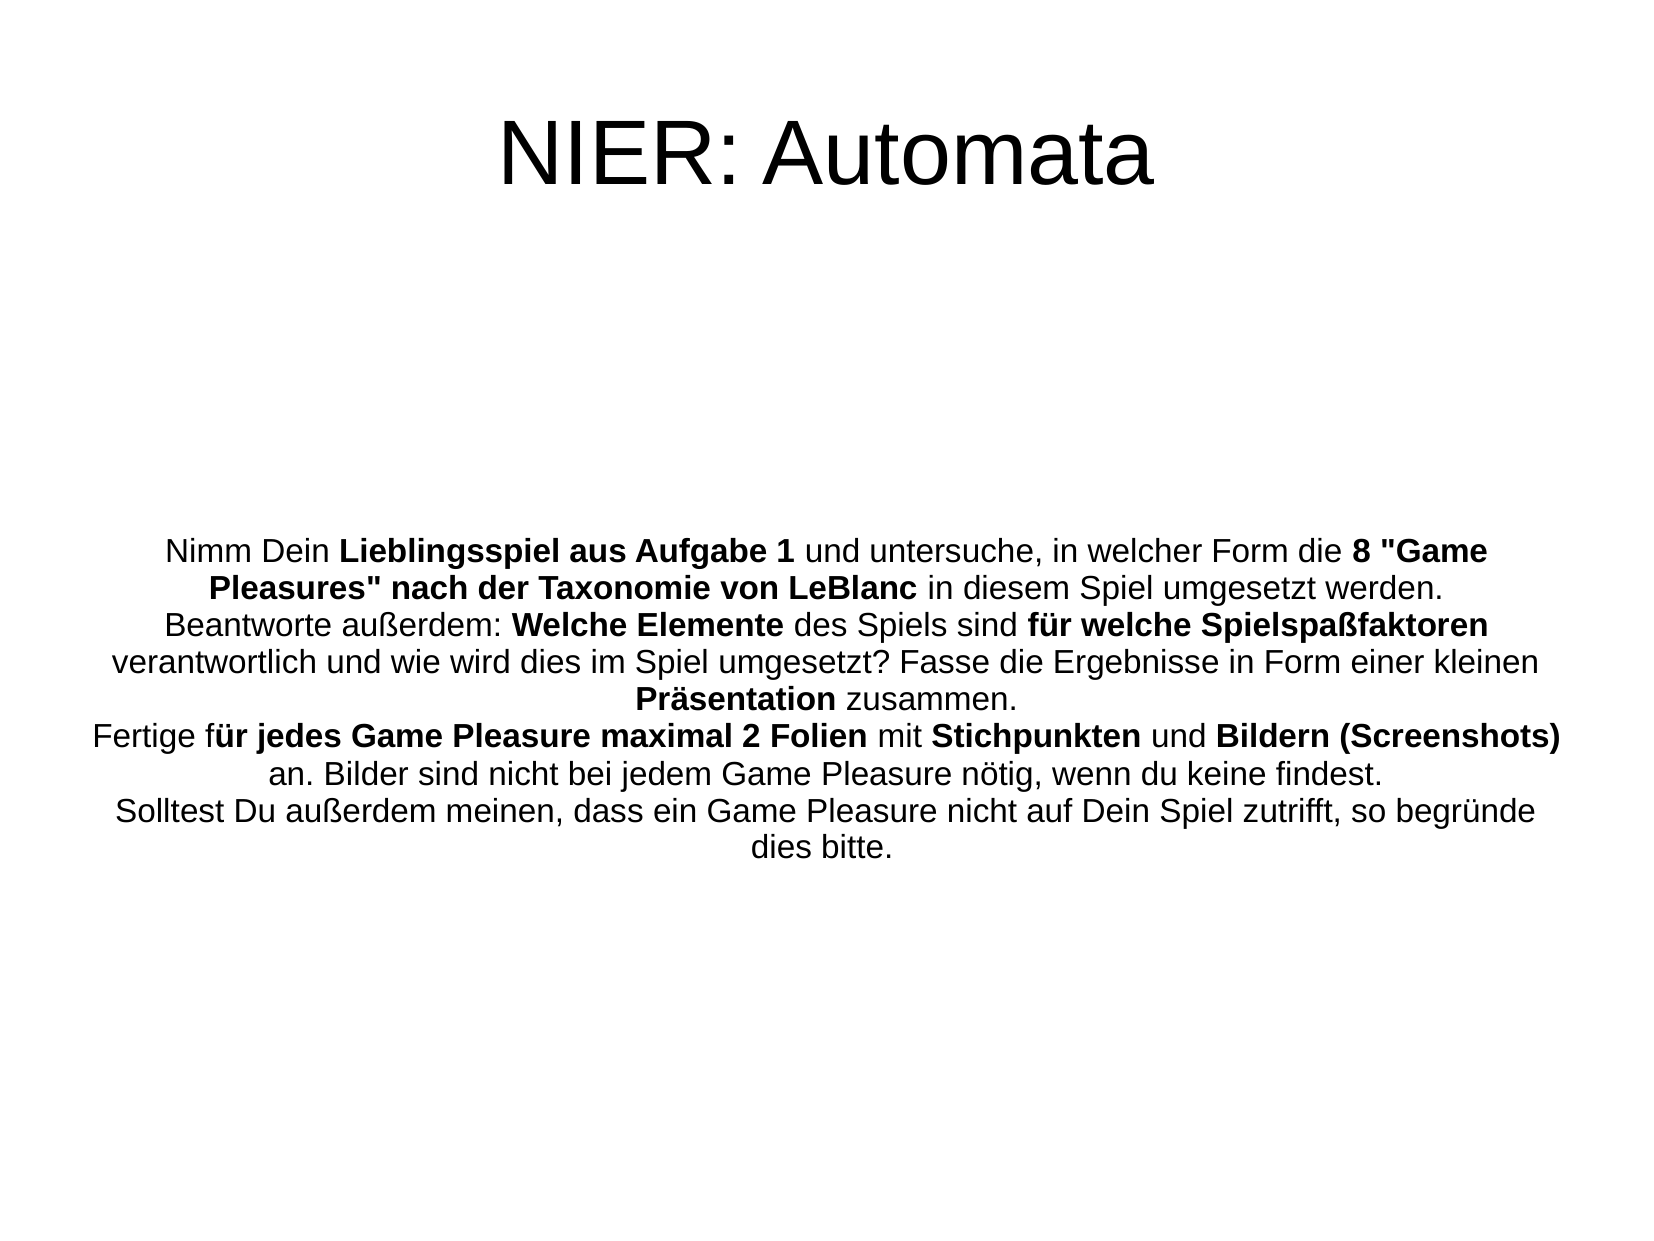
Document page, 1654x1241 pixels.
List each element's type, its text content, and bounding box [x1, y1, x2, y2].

title NIER: Automata [82, 49, 1571, 257]
subtitle Nimm Dein Lieblingsspiel aus Aufgabe 1 und untersuche, in welcher Form die 8 "Game Pleasures" nach der Taxonomie von LeBlanc in diesem Spiel umgesetzt werden. Beantworte außerdem: Welche Elemente des Spiels sind für welche Spielspaßfaktoren verantwortlich und wie wird dies im Spiel umgesetzt? Fasse die Ergebnisse in Form einer kleinen Präsentation zusammen. Fertige für jedes Game Pleasure maximal 2 Folien mit Stichpunkten und Bildern (Screenshots) an. Bilder sind nicht bei jedem Game Pleasure nötig, wenn du keine findest. Solltest Du außerdem meinen, dass ein Game Pleasure nicht auf Dein Spiel zutrifft, so begründe dies bitte. [82, 290, 1571, 1109]
